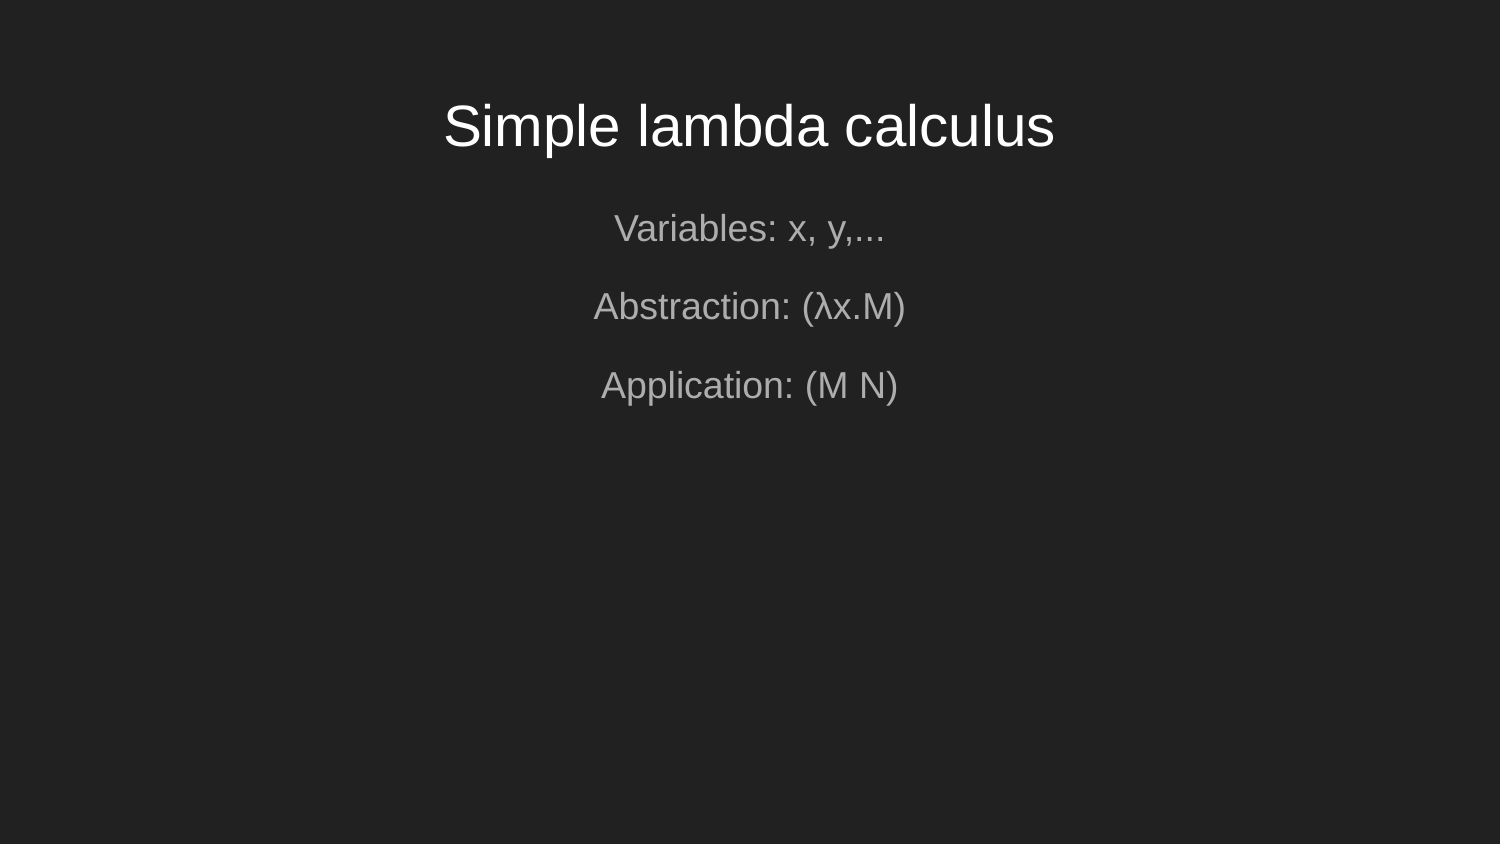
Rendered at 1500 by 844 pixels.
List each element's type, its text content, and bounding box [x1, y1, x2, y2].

title Simple lambda calculus [51, 72, 1449, 167]
list Variables: x, y,... Abstraction: (λx.M) Application: (M N) [51, 189, 1449, 750]
